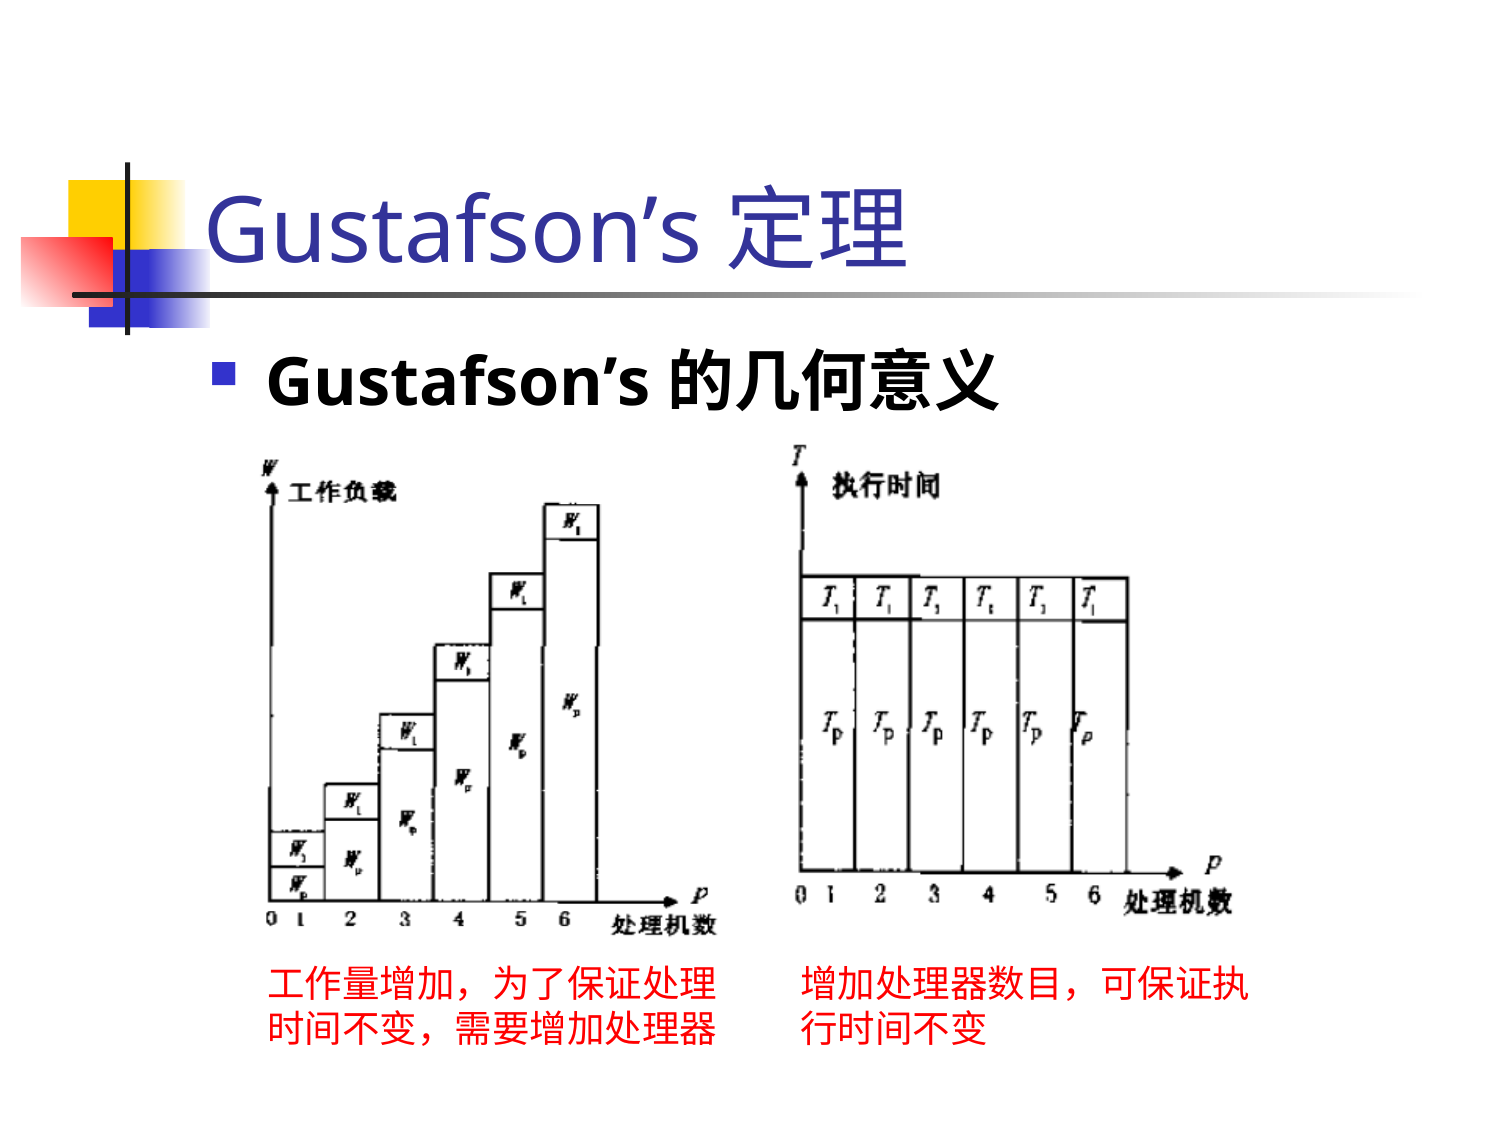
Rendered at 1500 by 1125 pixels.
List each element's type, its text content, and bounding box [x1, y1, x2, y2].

text_box 工作量增加，为了保证处理时间不变，需要增加处理器 [252, 952, 761, 1058]
picture [772, 417, 1285, 953]
picture [240, 456, 733, 941]
text_box 增加处理器数目，可保证执行时间不变 [785, 952, 1294, 1058]
list Gustafson’s的几何意义 [193, 331, 1469, 433]
title Gustafson’s定理 [188, 101, 1468, 289]
